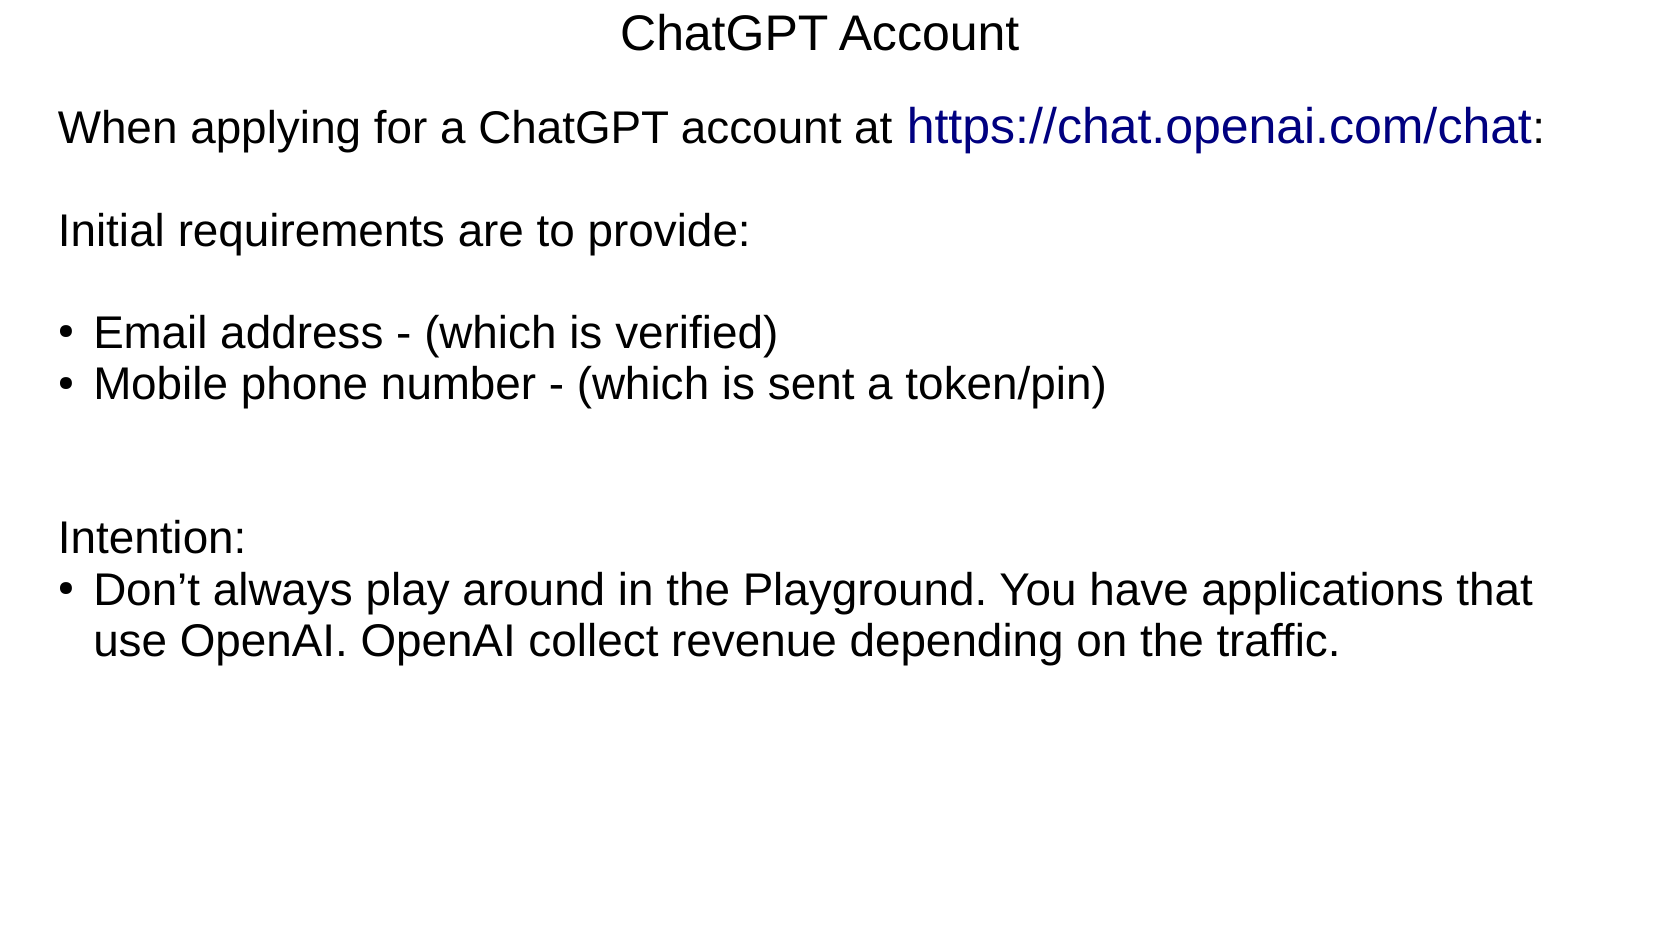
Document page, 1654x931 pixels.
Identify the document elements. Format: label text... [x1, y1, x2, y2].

title ChatGPT Account [82, 0, 1571, 67]
text_box When applying for a ChatGPT account at https://chat.openai.com/chat: Initial requirements are to provide: Email address - (which is verified) Mobile phone number - (which is sent a token/pin) Intention: Don’t always play around in the Playground. You have applications that use OpenAI. OpenAI collect revenue depending on the traffic. [43, 90, 1626, 674]
